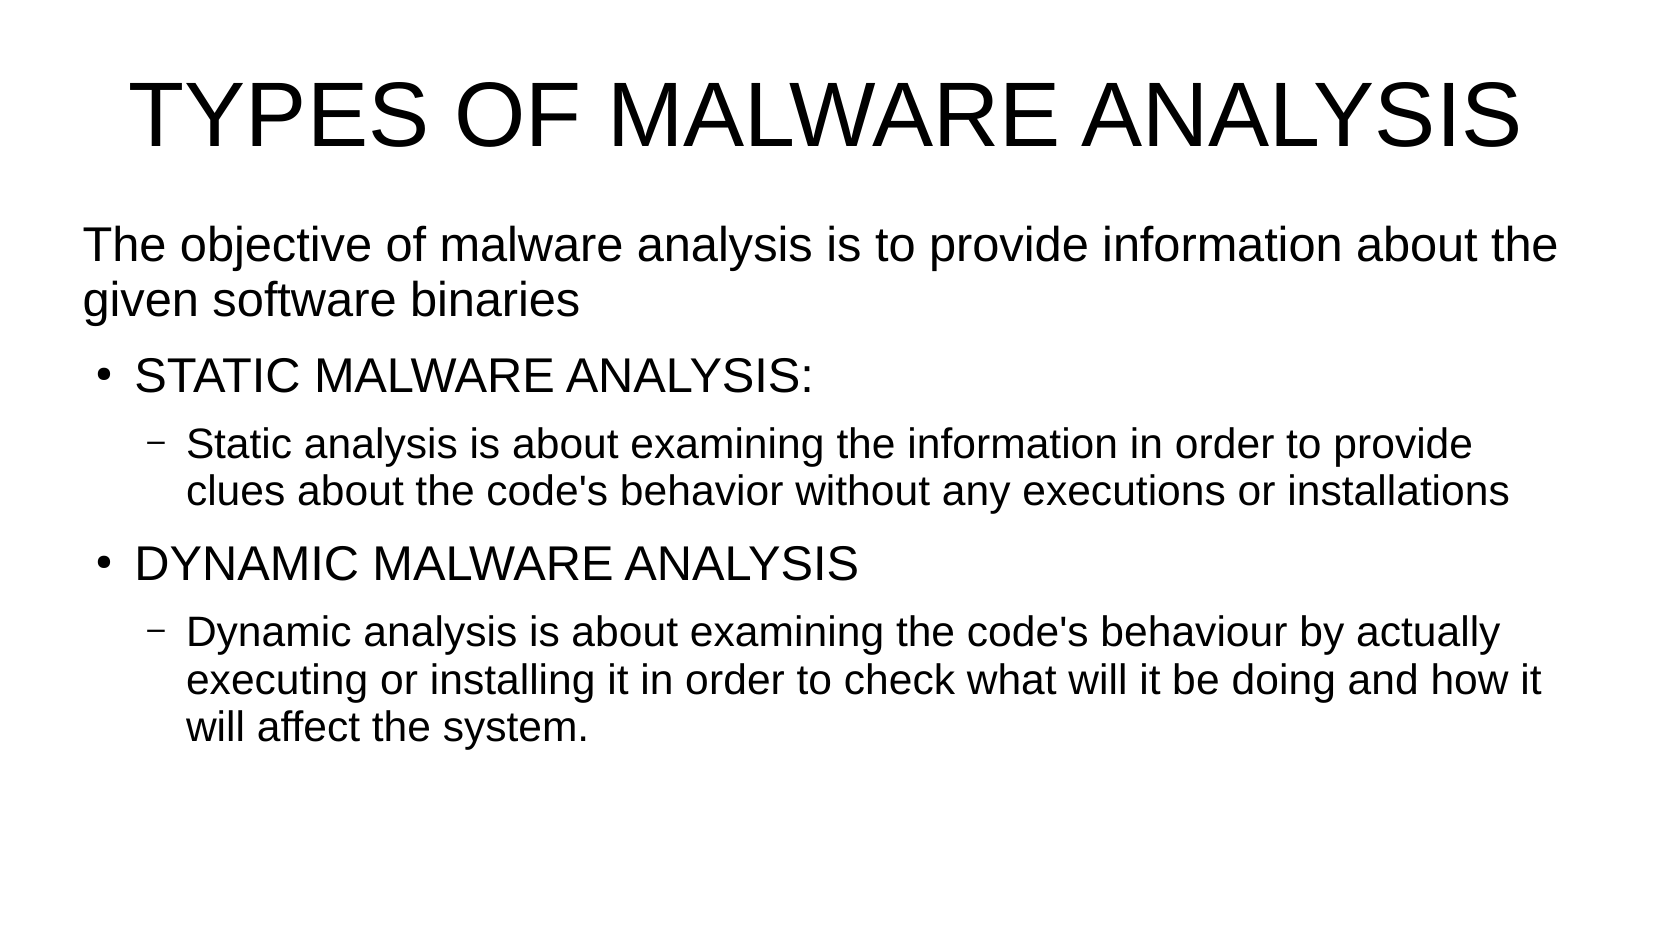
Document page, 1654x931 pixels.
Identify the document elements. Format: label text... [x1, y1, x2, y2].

list The objective of malware analysis is to provide information about the given software binaries STATIC MALWARE ANALYSIS: Static analysis is about examining the information in order to provide clues about the code's behavior without any executions or installations DYNAMIC MALWARE ANALYSIS Dynamic analysis is about examining the code's behaviour by actually executing or installing it in order to check what will it be doing and how it will affect the system. [82, 217, 1571, 758]
title TYPES OF MALWARE ANALYSIS [82, 37, 1571, 193]
